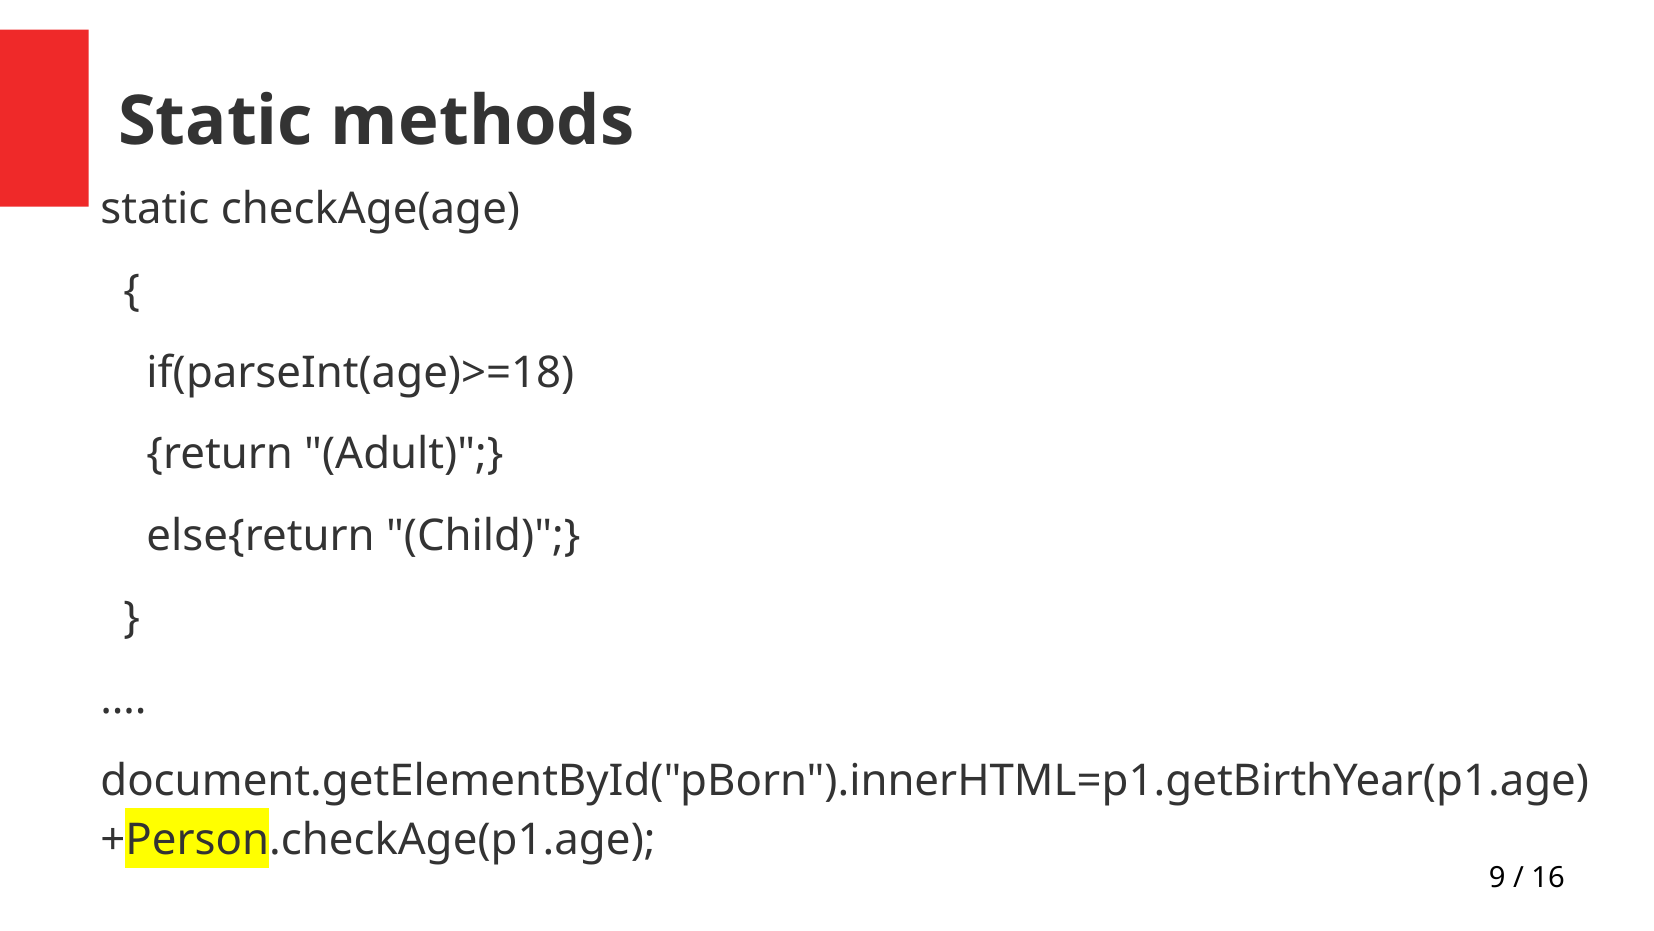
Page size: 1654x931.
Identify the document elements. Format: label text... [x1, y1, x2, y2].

title Static methods [118, 29, 1595, 177]
list static checkAge(age) { if(parseInt(age)>=18) {return "(Adult)";} else{return "(Child)";} } …. document.getElementById("pBorn").innerHTML=p1.getBirthYear(p1.age)+Person.checkAge(p1.age); [29, 177, 1595, 857]
